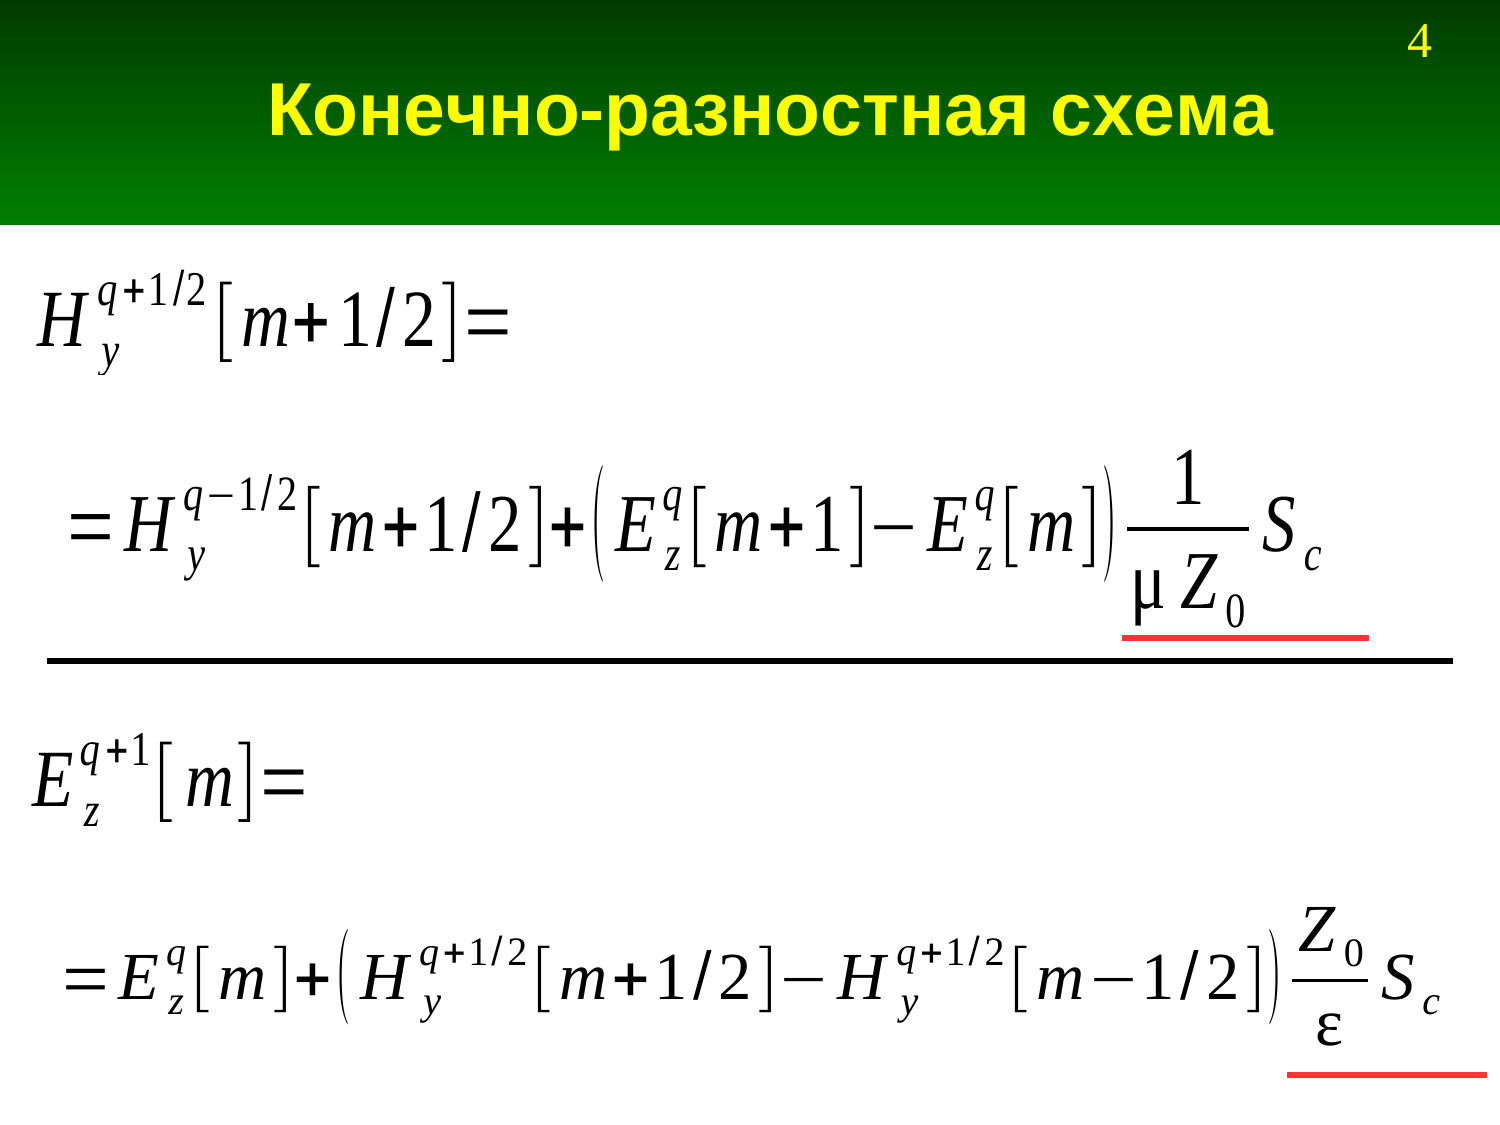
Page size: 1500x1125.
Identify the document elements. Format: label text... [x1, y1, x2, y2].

chart [11, 719, 329, 835]
title Конечно-разностная схема [100, 7, 1441, 204]
chart [34, 431, 1351, 638]
chart [29, 891, 1470, 1061]
chart [16, 259, 534, 375]
